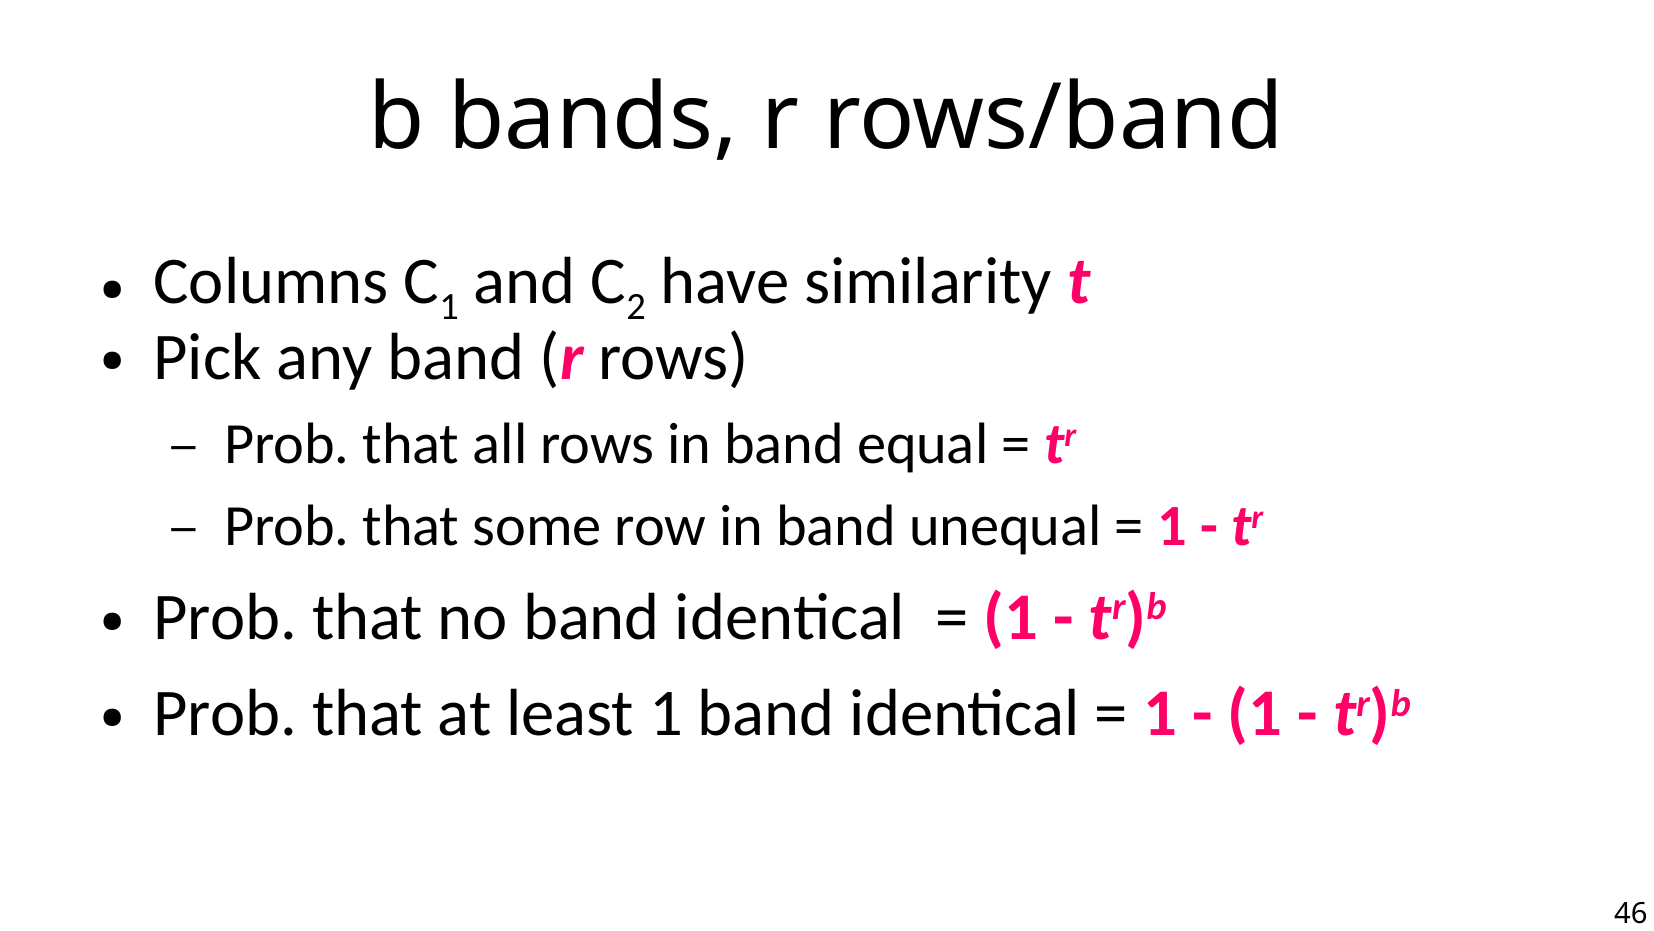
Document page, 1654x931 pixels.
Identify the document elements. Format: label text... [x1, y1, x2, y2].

title b bands, r rows/band [82, 1, 1571, 226]
list Columns C1 and C2 have similarity t Pick any band (r rows) Prob. that all rows in band equal = tr Prob. that some row in band unequal = 1 - tr Prob. that no band identical = (1 - tr)b Prob. that at least 1 band identical = 1 - (1 - tr)b [82, 253, 1571, 793]
